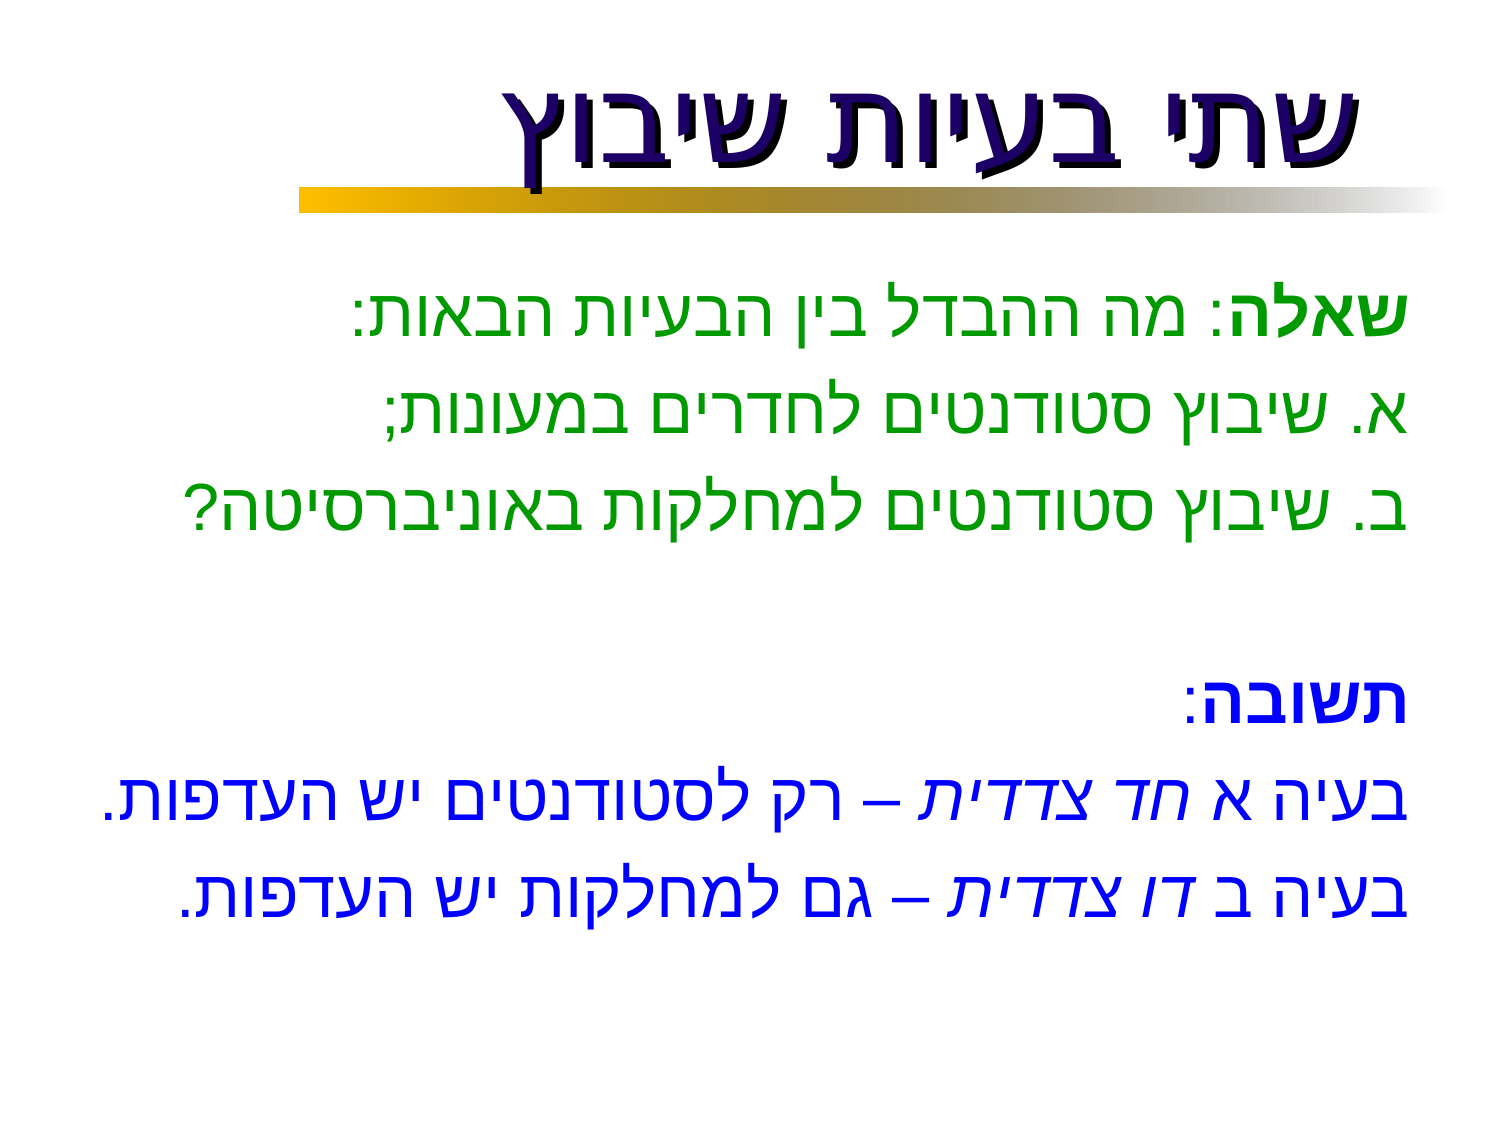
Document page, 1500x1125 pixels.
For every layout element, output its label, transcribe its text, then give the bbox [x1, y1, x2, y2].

title שתי בעיות שיבוץ [74, 29, 1375, 196]
list שאלה: מה ההבדל בין הבעיות הבאות: א. שיבוץ סטודנטים לחדרים במעונות; ב. שיבוץ סטודנטים למחלקות באוניברסיטה? תשובה: בעיה א חד צדדית – רק לסטודנטים יש העדפות. בעיה ב דו צדדית – גם למחלקות יש העדפות. [75, 262, 1425, 1005]
